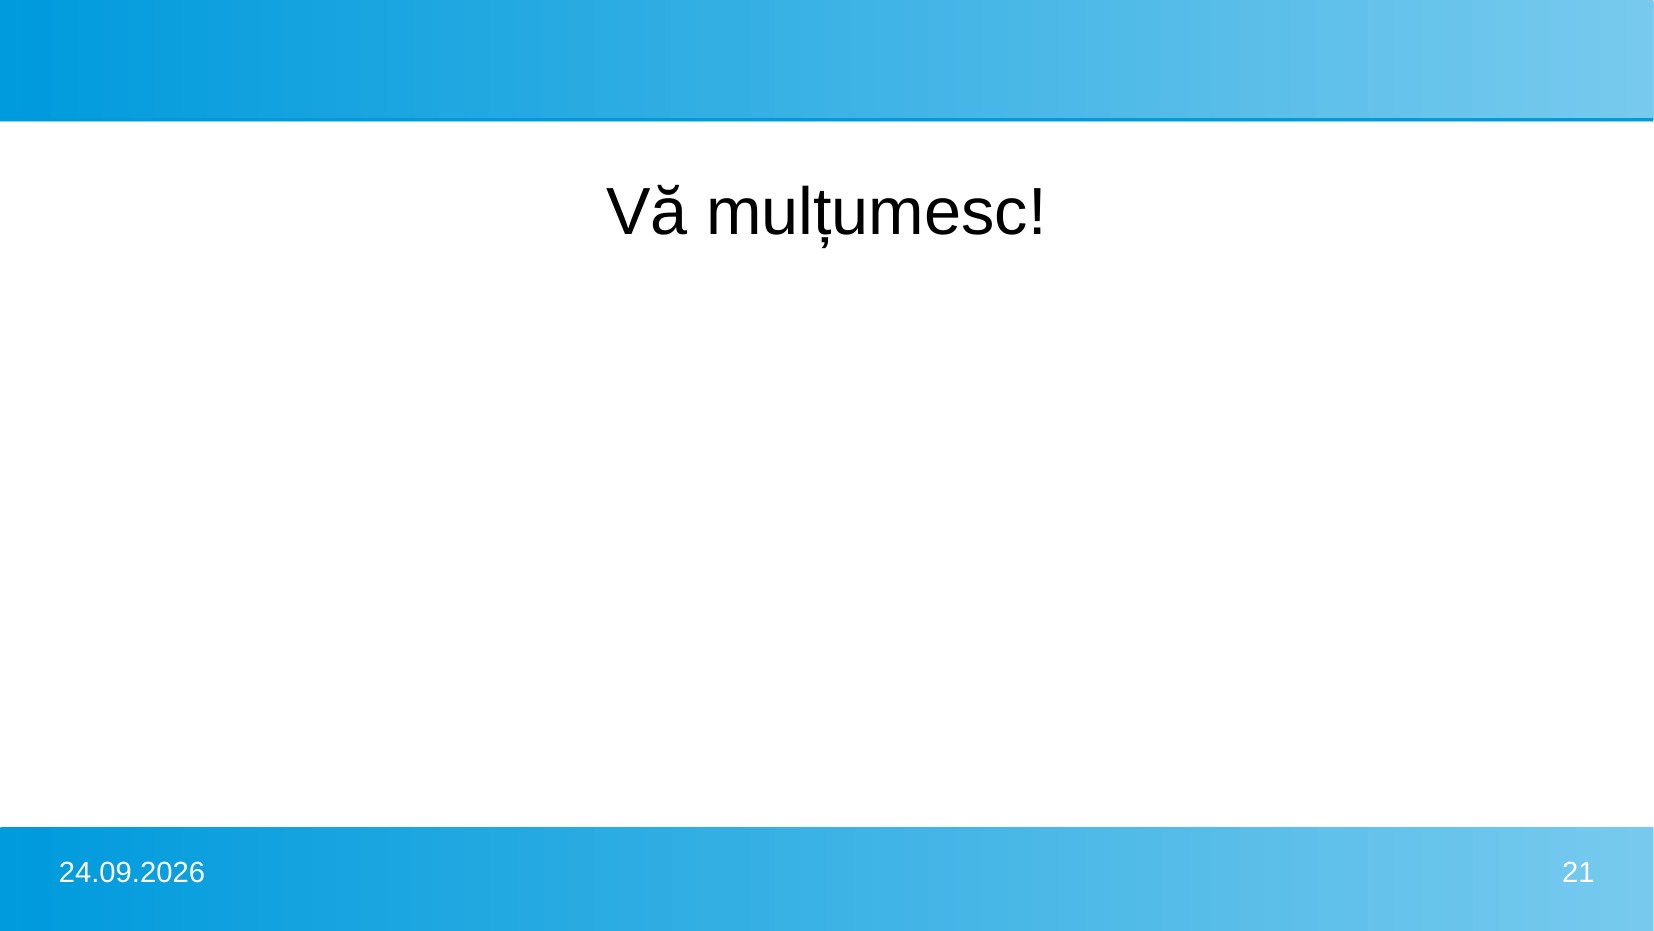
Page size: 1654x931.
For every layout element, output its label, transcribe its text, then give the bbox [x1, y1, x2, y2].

text_box Vă mulțumesc! [59, 29, 1595, 394]
